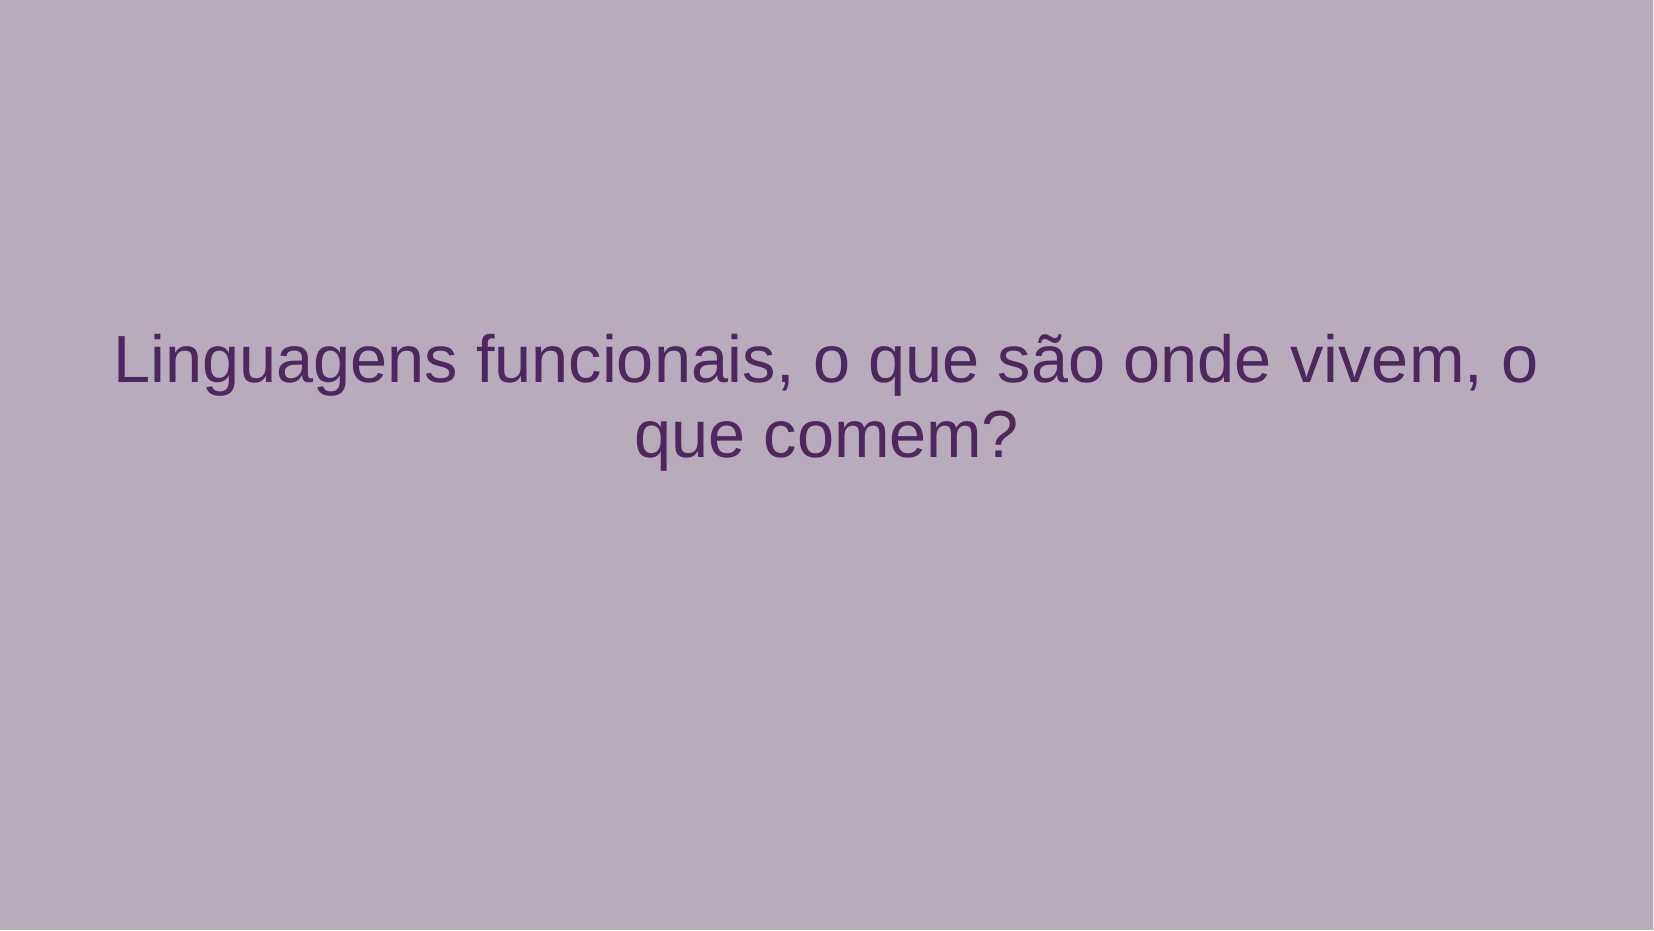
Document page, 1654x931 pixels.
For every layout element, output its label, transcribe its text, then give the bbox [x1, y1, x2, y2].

subtitle Linguagens funcionais, o que são onde vivem, o que comem? [82, 37, 1571, 757]
